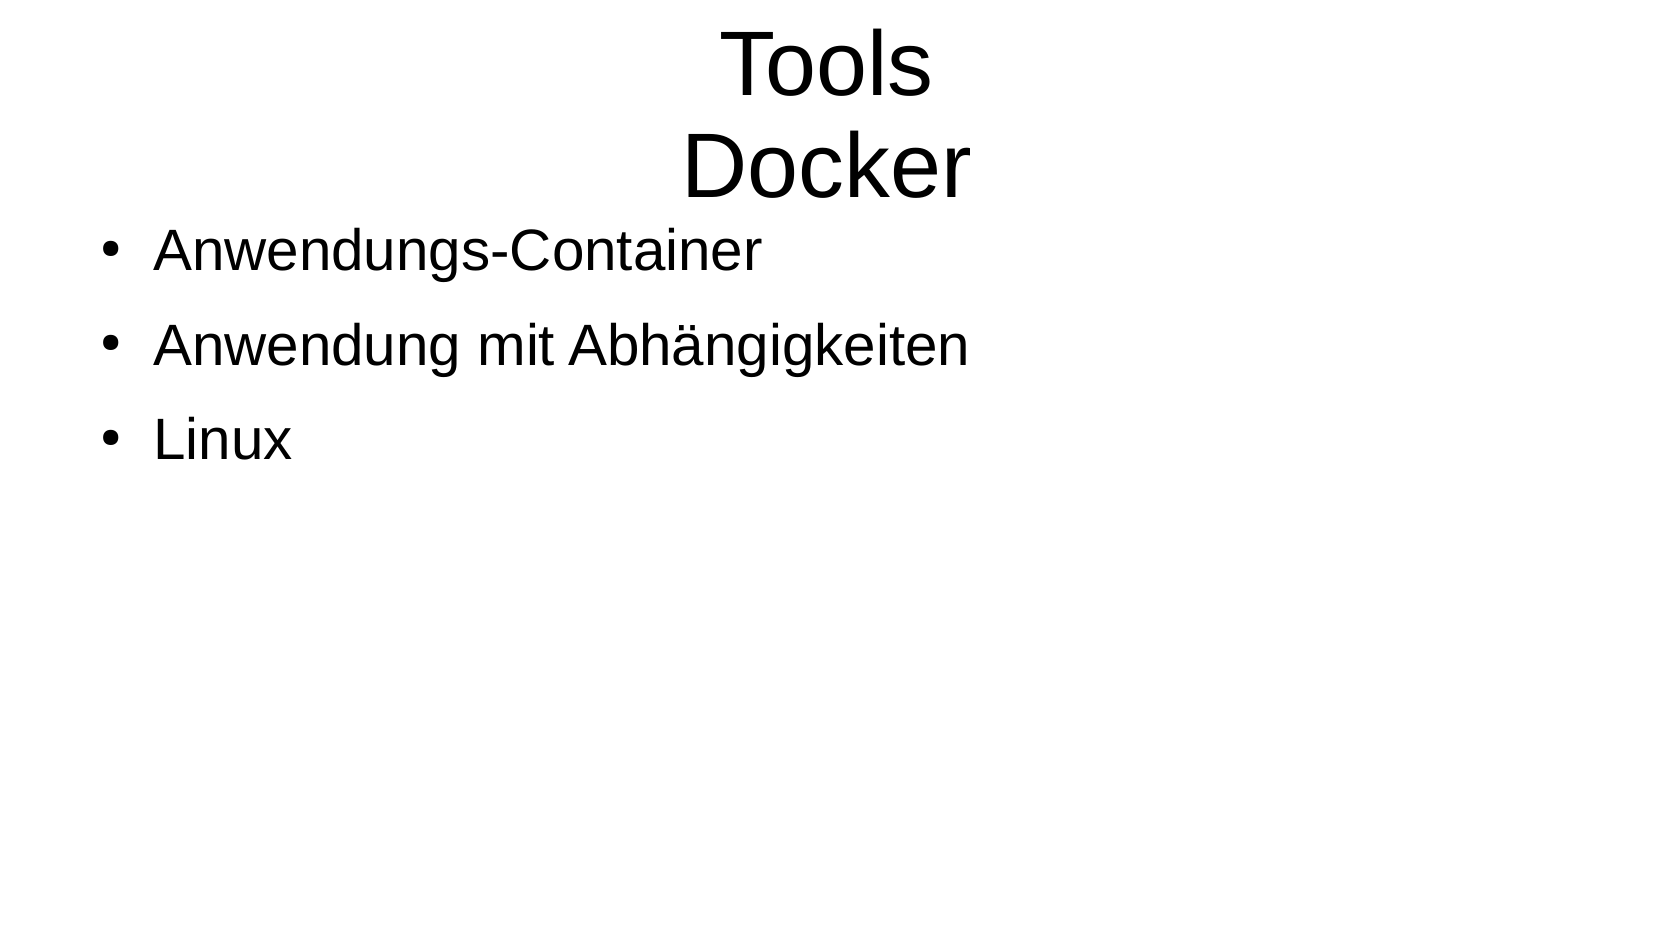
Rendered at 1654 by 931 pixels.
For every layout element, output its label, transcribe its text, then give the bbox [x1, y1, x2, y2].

list Anwendungs-Container Anwendung mit Abhängigkeiten Linux [82, 217, 1571, 758]
title Tools Docker [82, 12, 1571, 217]
